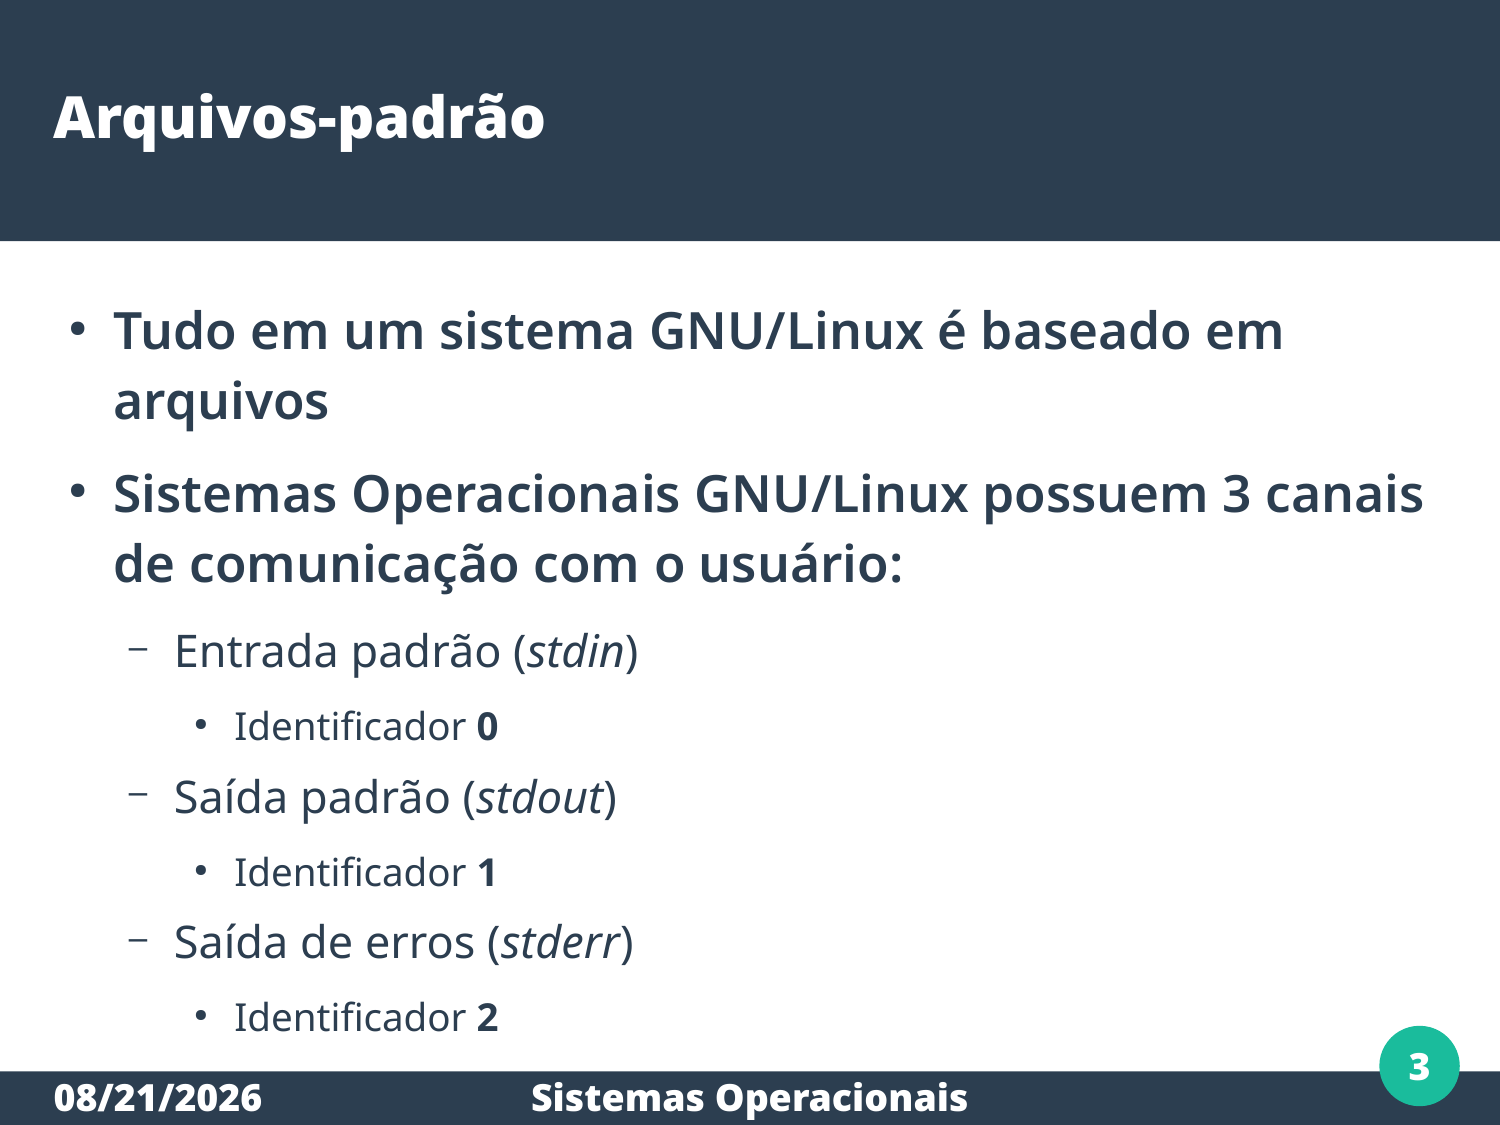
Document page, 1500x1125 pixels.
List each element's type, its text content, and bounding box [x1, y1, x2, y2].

list Tudo em um sistema GNU/Linux é baseado em arquivos Sistemas Operacionais GNU/Linux possuem 3 canais de comunicação com o usuário: Entrada padrão (stdin) Identificador 0 Saída padrão (stdout) Identificador 1 Saída de erros (stderr) Identificador 2 [53, 294, 1447, 1045]
title Arquivos-padrão [53, 44, 1447, 188]
